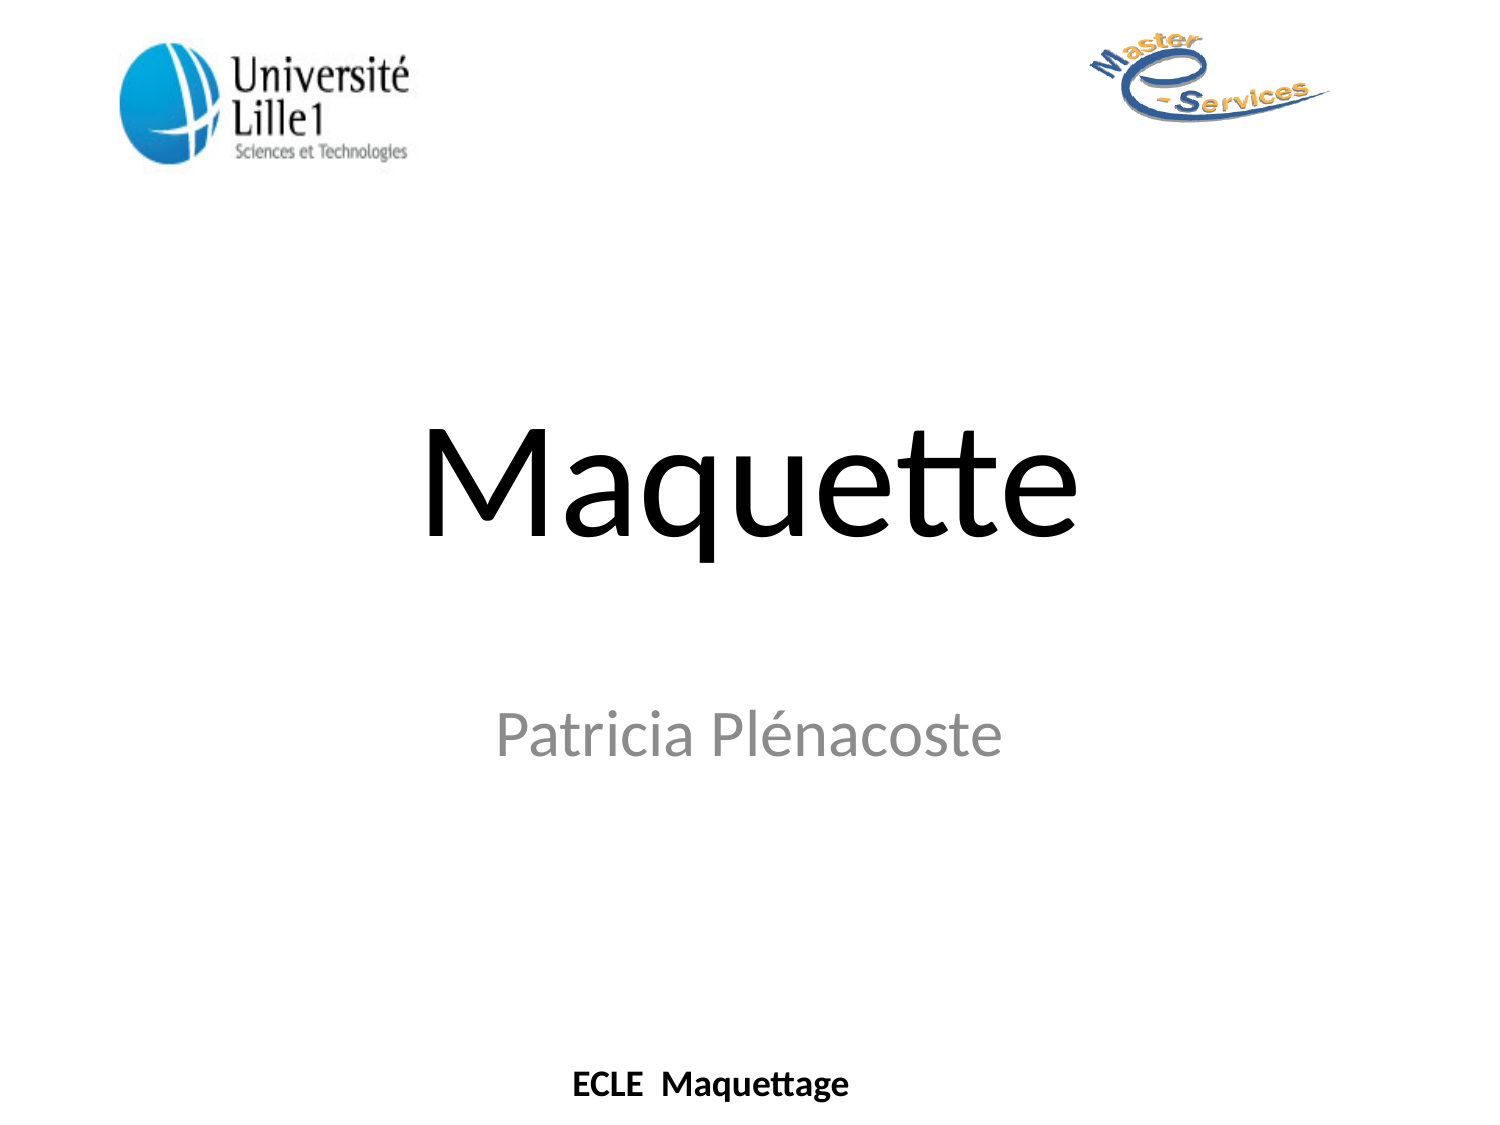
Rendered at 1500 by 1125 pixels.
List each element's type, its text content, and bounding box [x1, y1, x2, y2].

text_box Maquette [112, 349, 1388, 591]
picture [106, 23, 440, 174]
text_box Patricia Plénacoste [224, 637, 1275, 925]
picture [1074, 23, 1347, 130]
text_box ECLE Maquettage [23, 1051, 1400, 1121]
